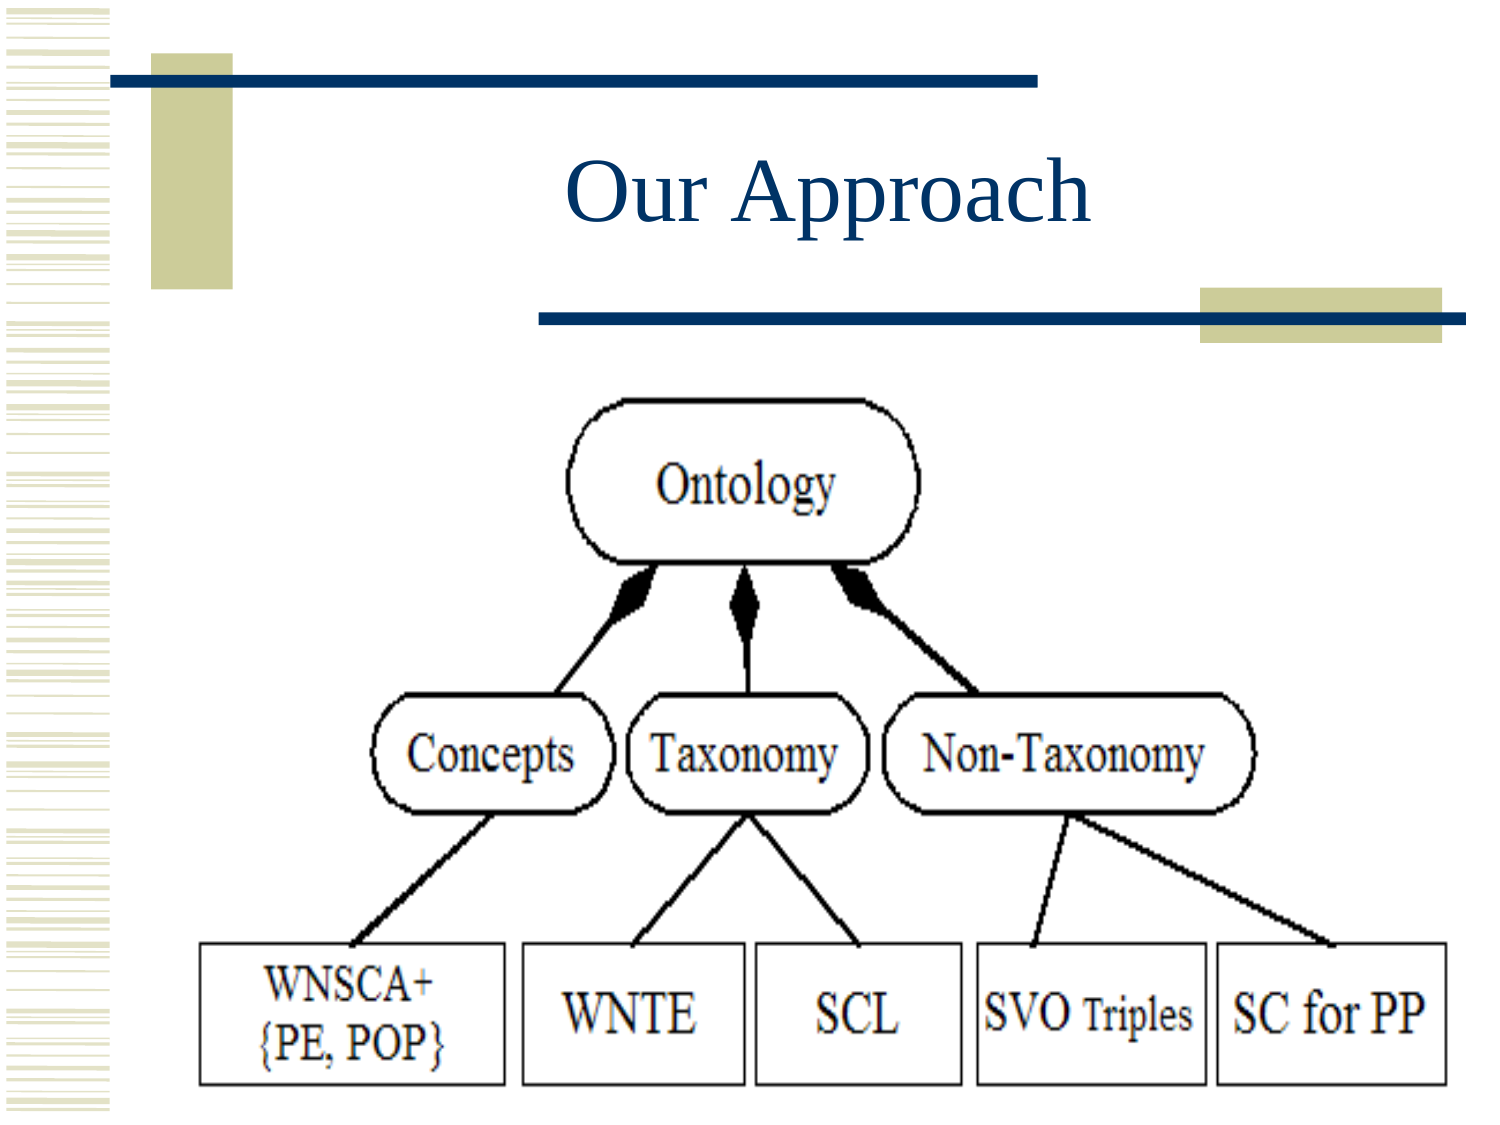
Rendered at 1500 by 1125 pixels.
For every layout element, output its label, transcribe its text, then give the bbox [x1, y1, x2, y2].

title Our Approach [224, 86, 1434, 301]
picture [188, 387, 1457, 1099]
